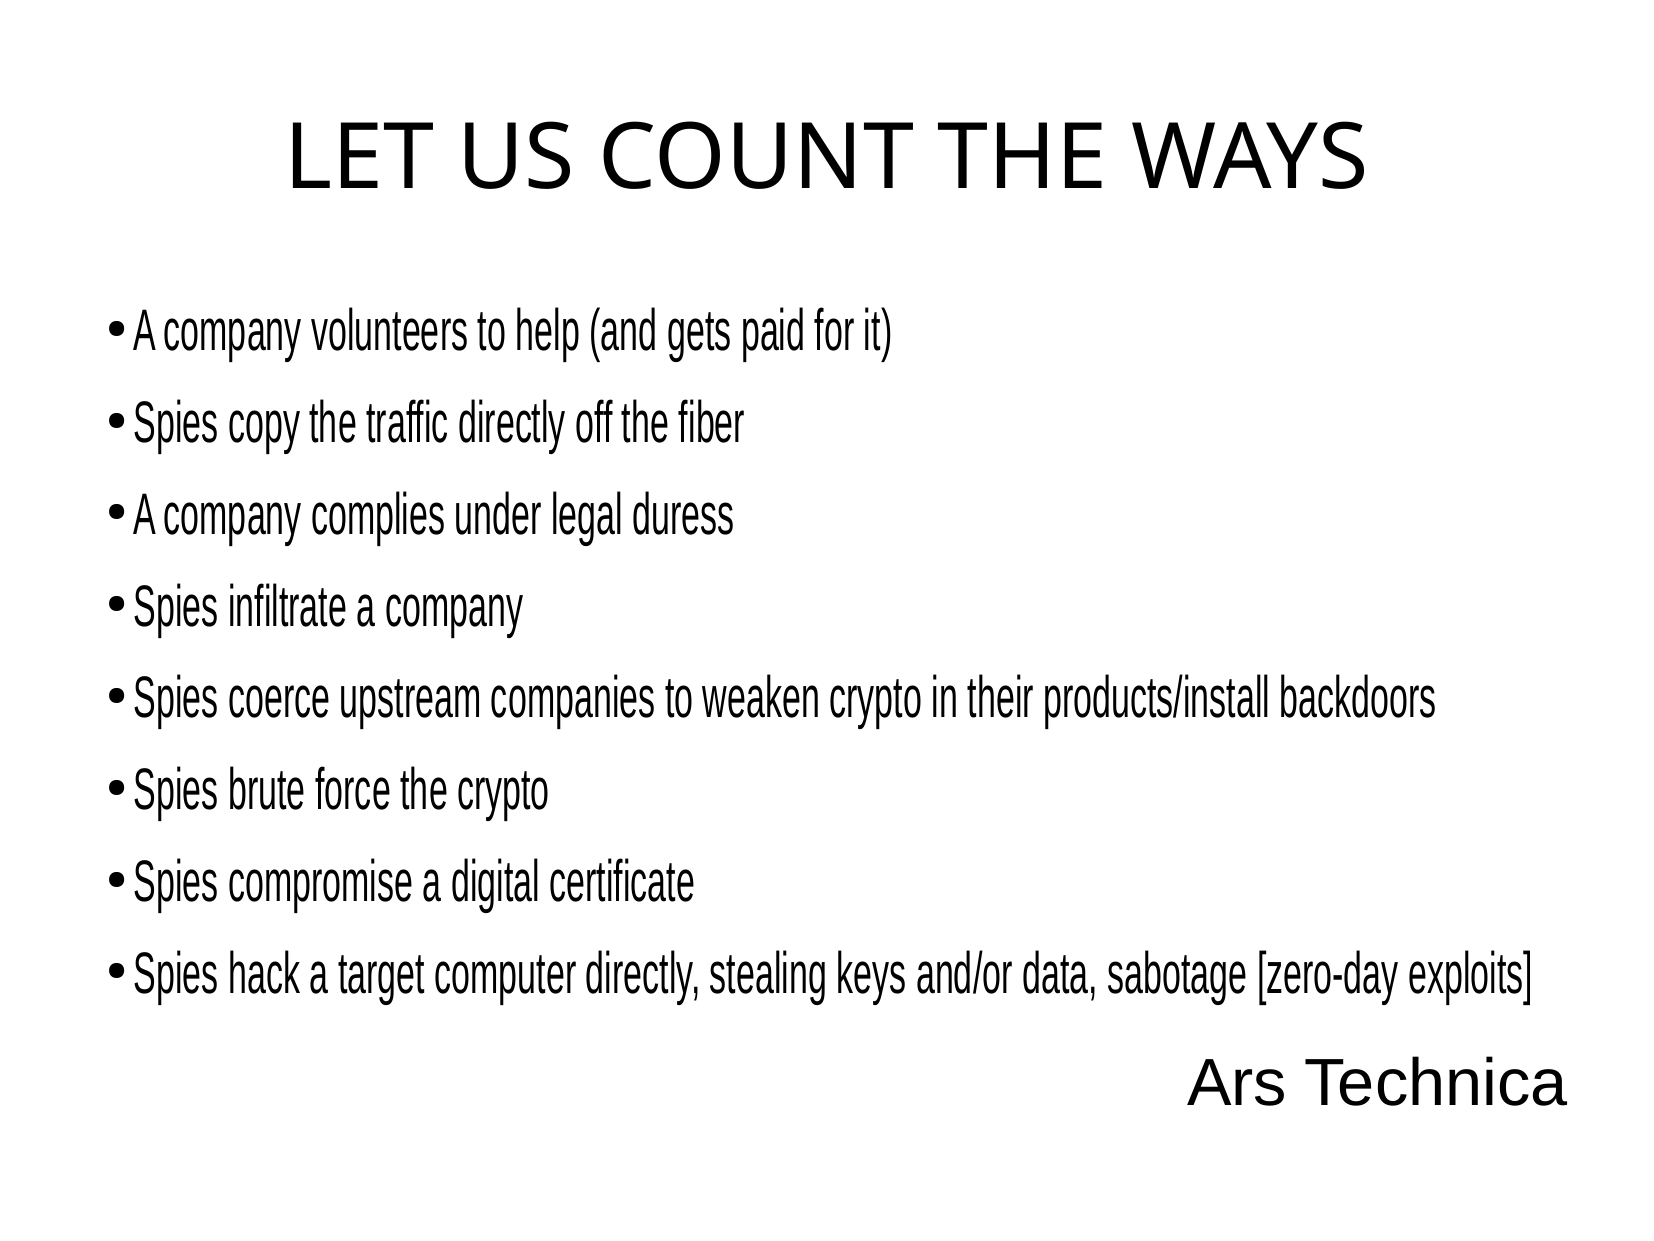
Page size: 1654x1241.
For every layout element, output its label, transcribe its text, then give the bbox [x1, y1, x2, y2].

text_box LET US COUNT THE WAYS [82, 49, 1571, 257]
text_box Ars Technica [94, 1019, 1583, 1146]
text_box A company volunteers to help (and gets paid for it) Spies copy the traffic directly off the fiber A company complies under legal duress Spies infiltrate a company Spies coerce upstream companies to weaken crypto in their products/install backdoors Spies brute force the crypto Spies compromise a digital certificate Spies hack a target computer directly, stealing keys and/or data, sabotage [zero-day exploits] [82, 290, 1538, 1010]
